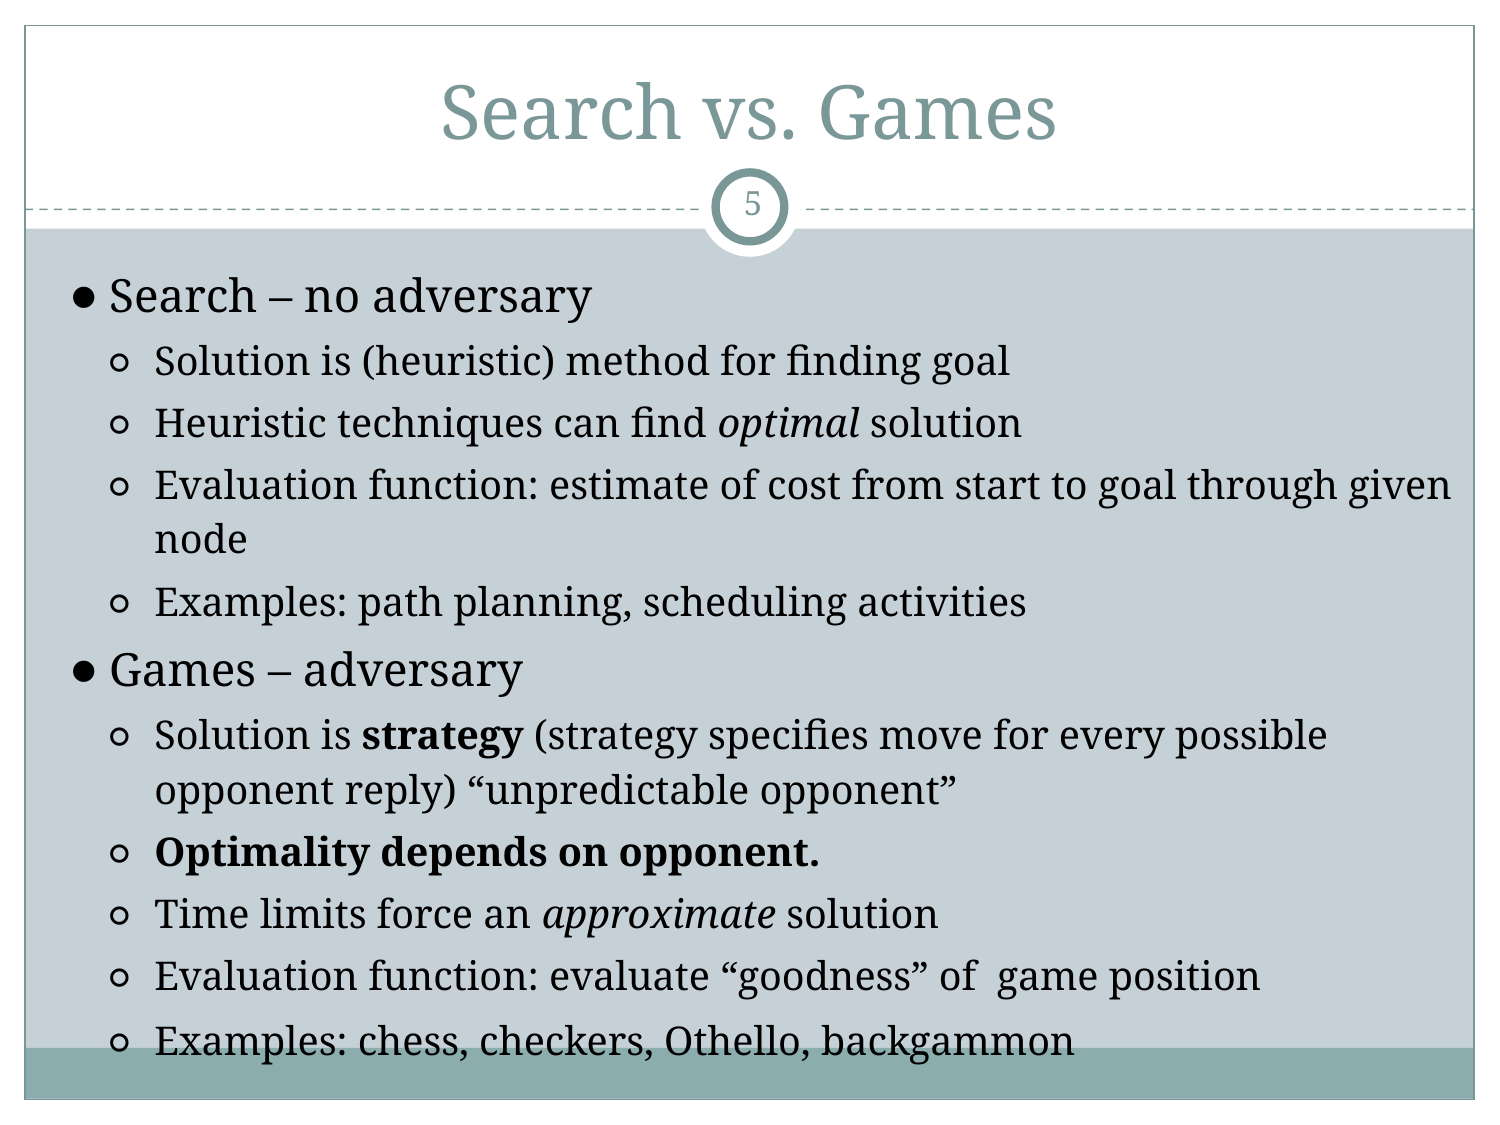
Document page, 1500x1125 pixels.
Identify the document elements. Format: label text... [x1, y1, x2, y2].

slide_number <number> [715, 168, 791, 241]
title Search vs. Games [49, 37, 1450, 162]
list Search – no adversary Solution is (heuristic) method for finding goal Heuristic techniques can find optimal solution Evaluation function: estimate of cost from start to goal through given node Examples: path planning, scheduling activities Games – adversary Solution is strategy (strategy specifies move for every possible opponent reply) “unpredictable opponent” Optimality depends on opponent. Time limits force an approximate solution Evaluation function: evaluate “goodness” of game position Examples: chess, checkers, Othello, backgammon [49, 250, 1473, 1068]
